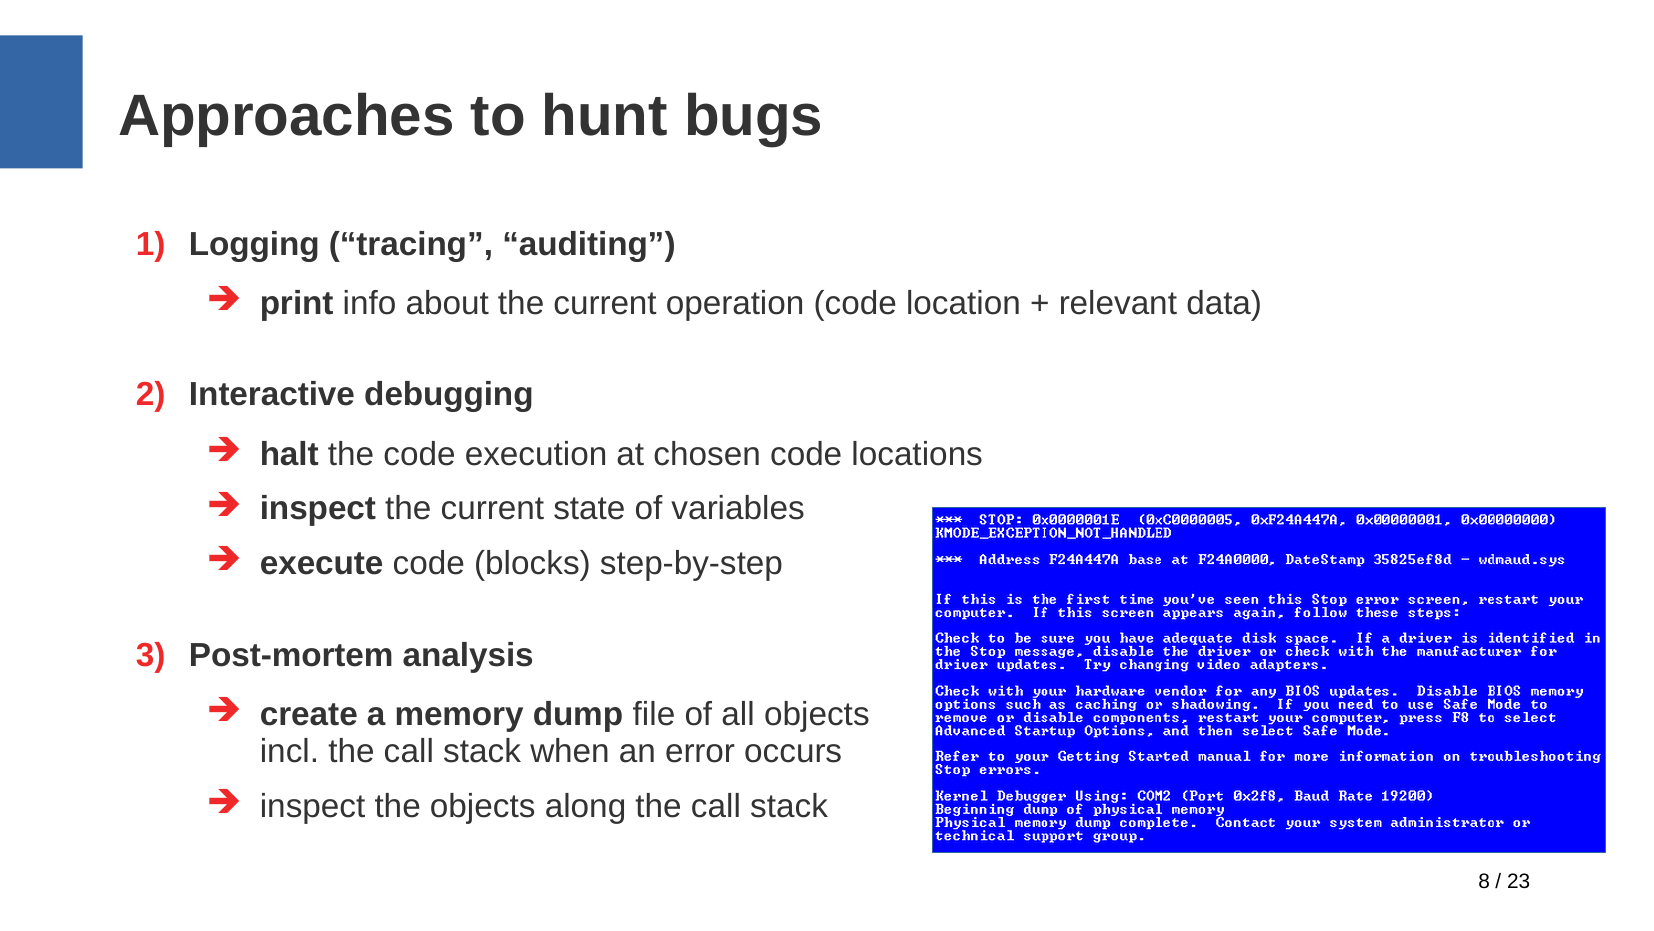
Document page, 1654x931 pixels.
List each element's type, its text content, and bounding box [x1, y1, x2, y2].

title Approaches to hunt bugs [118, 37, 1571, 193]
list Logging (“tracing”, “auditing”) print info about the current operation (code location + relevant data) Interactive debugging halt the code execution at chosen code locations inspect the current state of variables execute code (blocks) step-by-step Post-mortem analysis create a memory dump file of all objects incl. the call stack when an error occurs inspect the objects along the call stack [118, 225, 1591, 871]
picture [932, 507, 1606, 853]
